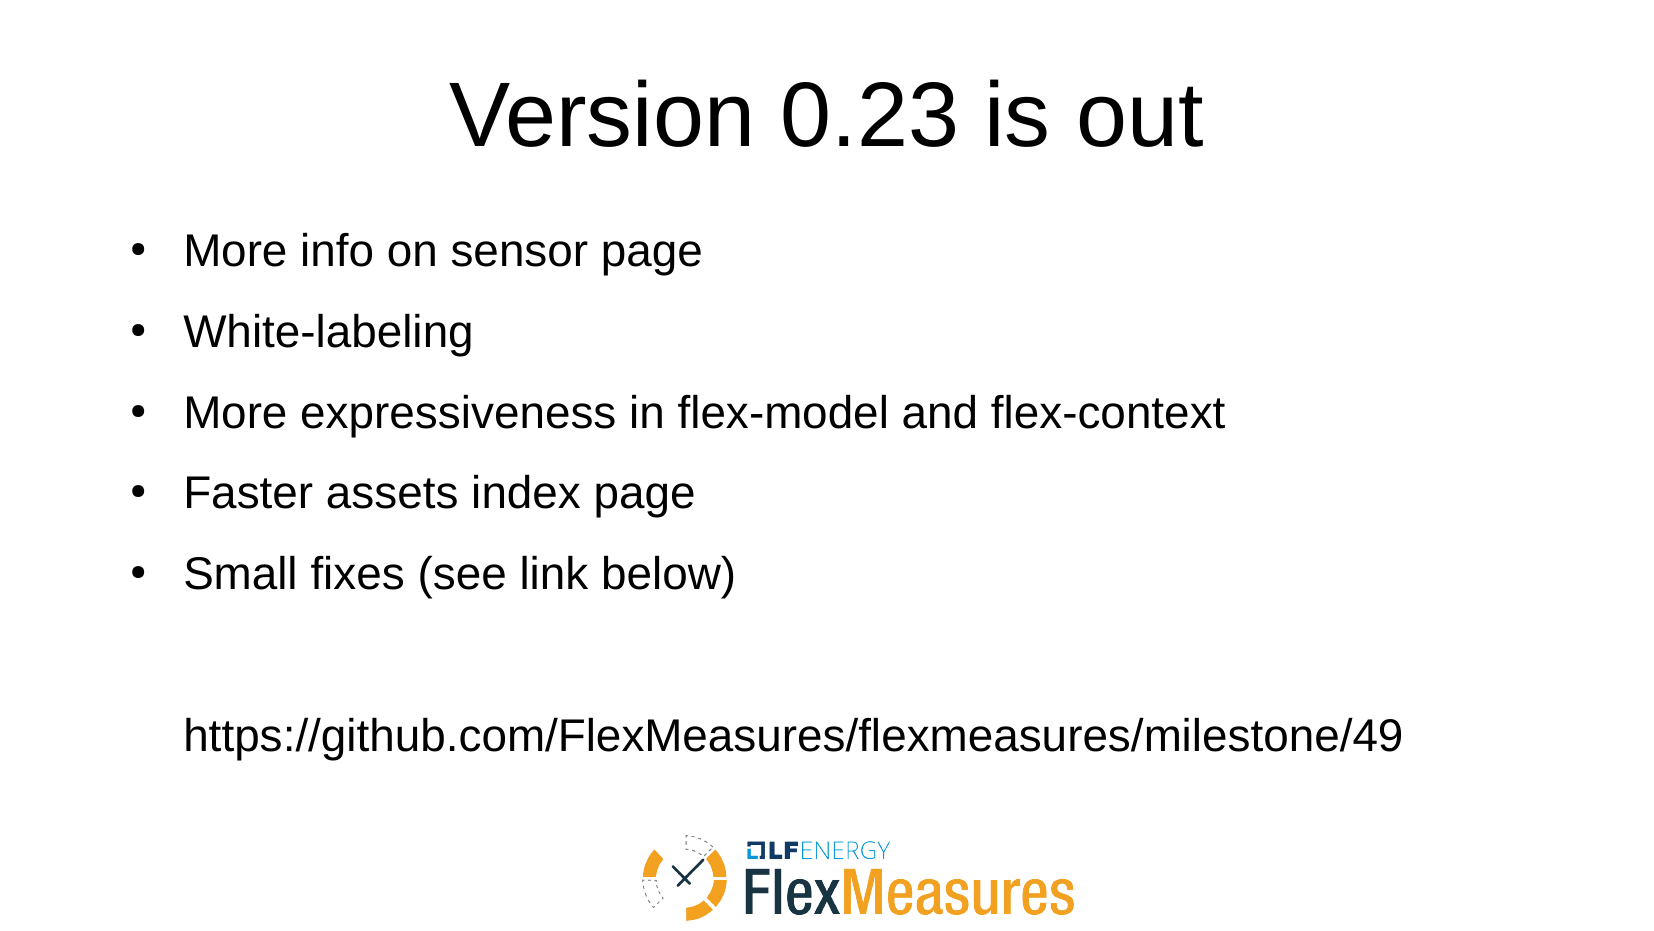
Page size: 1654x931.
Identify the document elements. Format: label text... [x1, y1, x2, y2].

list More info on sensor page White-labeling More expressiveness in flex-model and flex-context Faster assets index page Small fixes (see link below) https://github.com/FlexMeasures/flexmeasures/milestone/49 [112, 225, 1538, 826]
picture [642, 835, 1074, 921]
title Version 0.23 is out [82, 37, 1571, 193]
